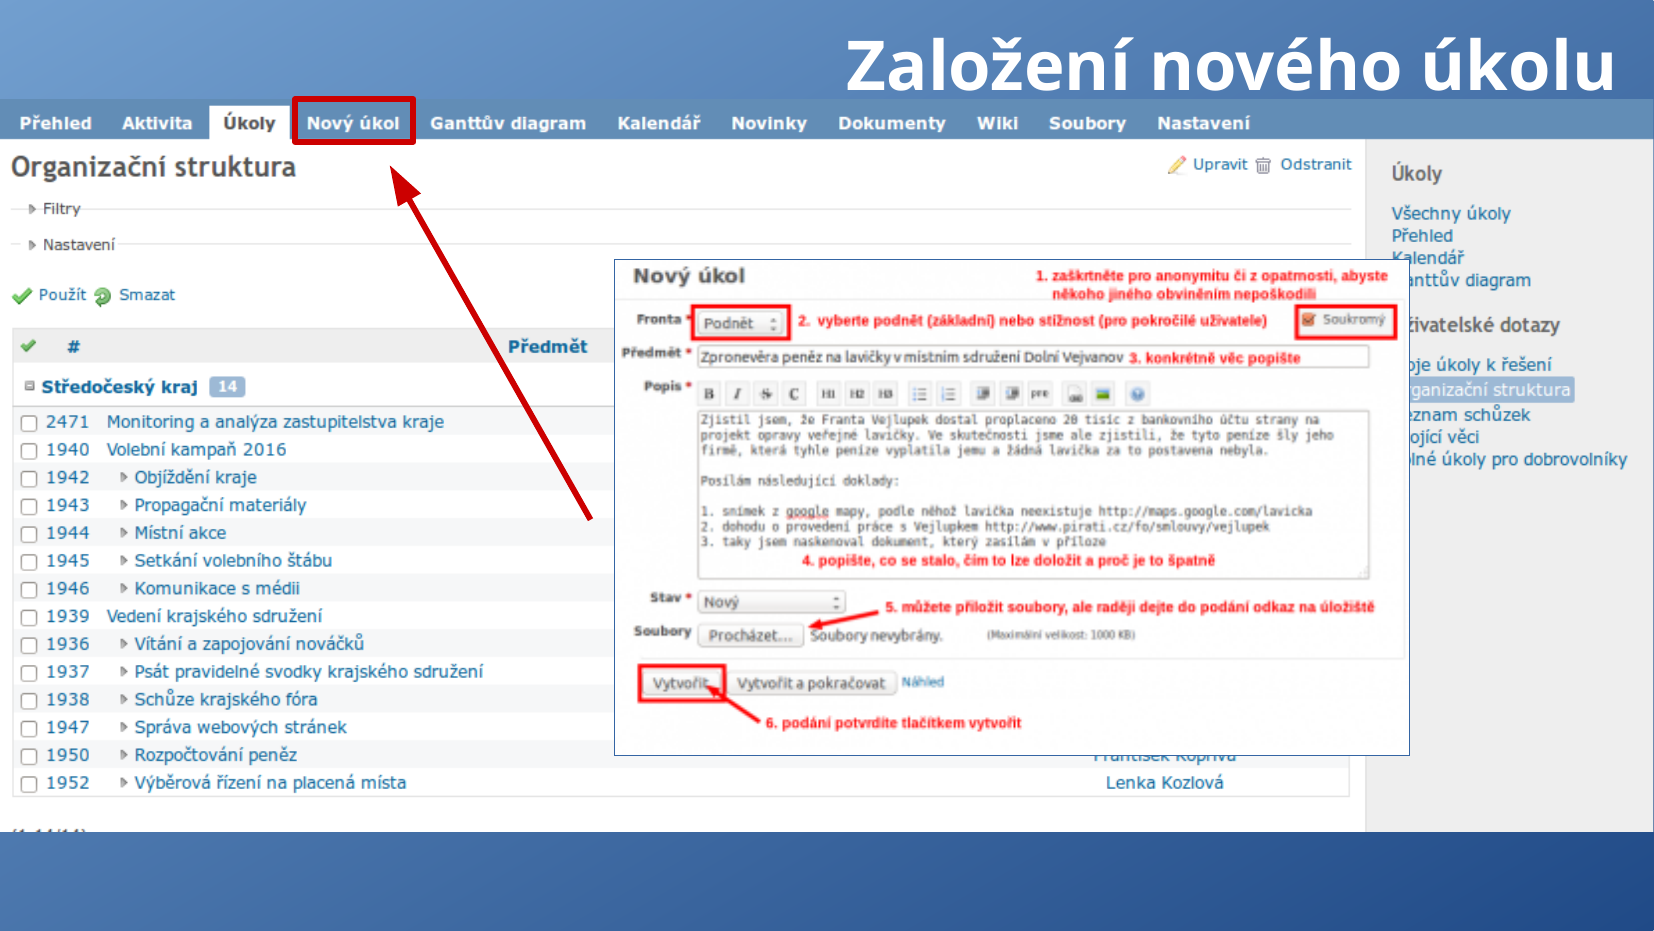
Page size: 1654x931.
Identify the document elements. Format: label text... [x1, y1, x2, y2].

title Založení nového úkolu [129, 0, 1619, 142]
picture [0, 99, 1654, 832]
title Založení nového úkolu [298, 102, 410, 139]
